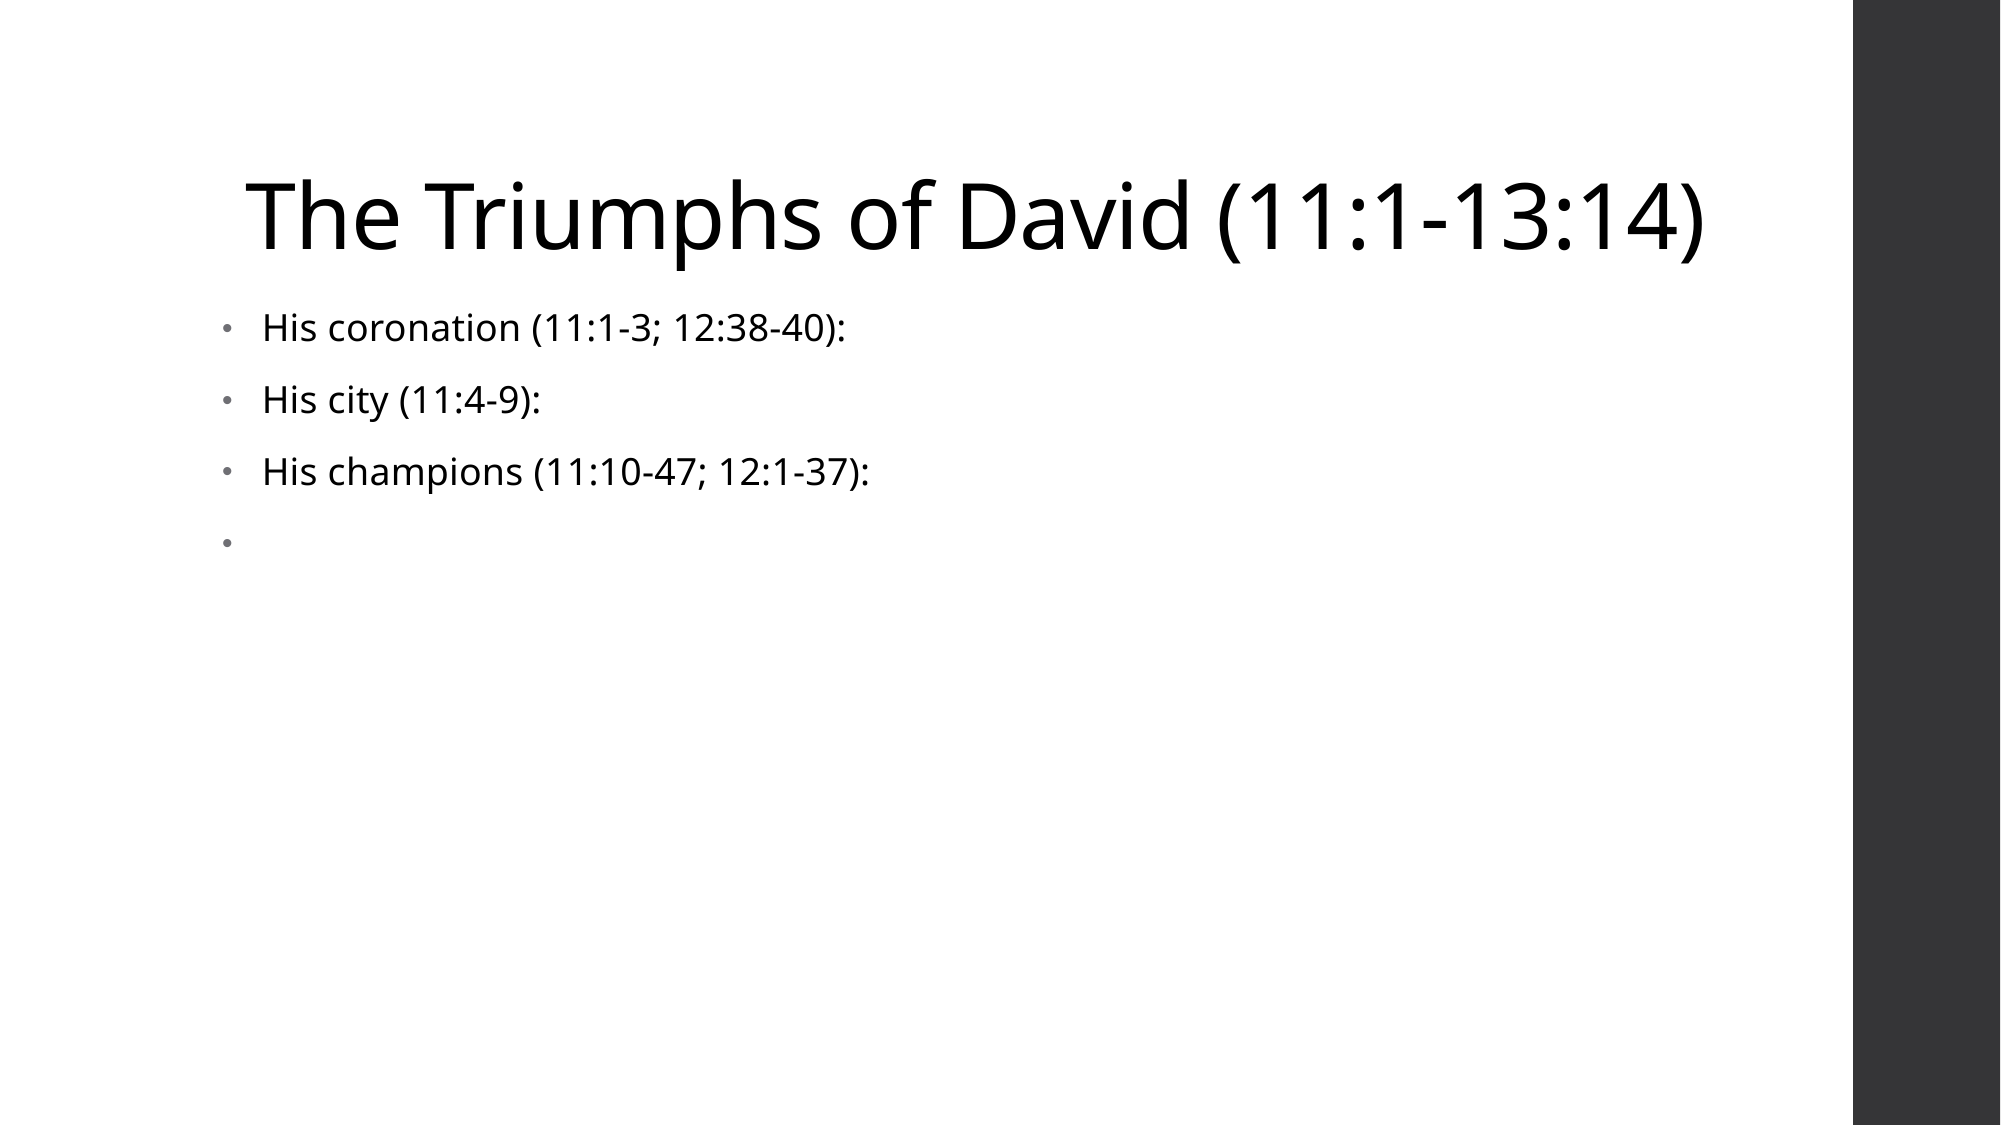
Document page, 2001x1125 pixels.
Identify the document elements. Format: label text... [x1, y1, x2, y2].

title The Triumphs of David (11:1-13:14) [206, 60, 1797, 278]
list His coronation (11:1-3; 12:38-40): His city (11:4-9): His champions (11:10-47; 12:1-37): [206, 299, 1617, 1014]
